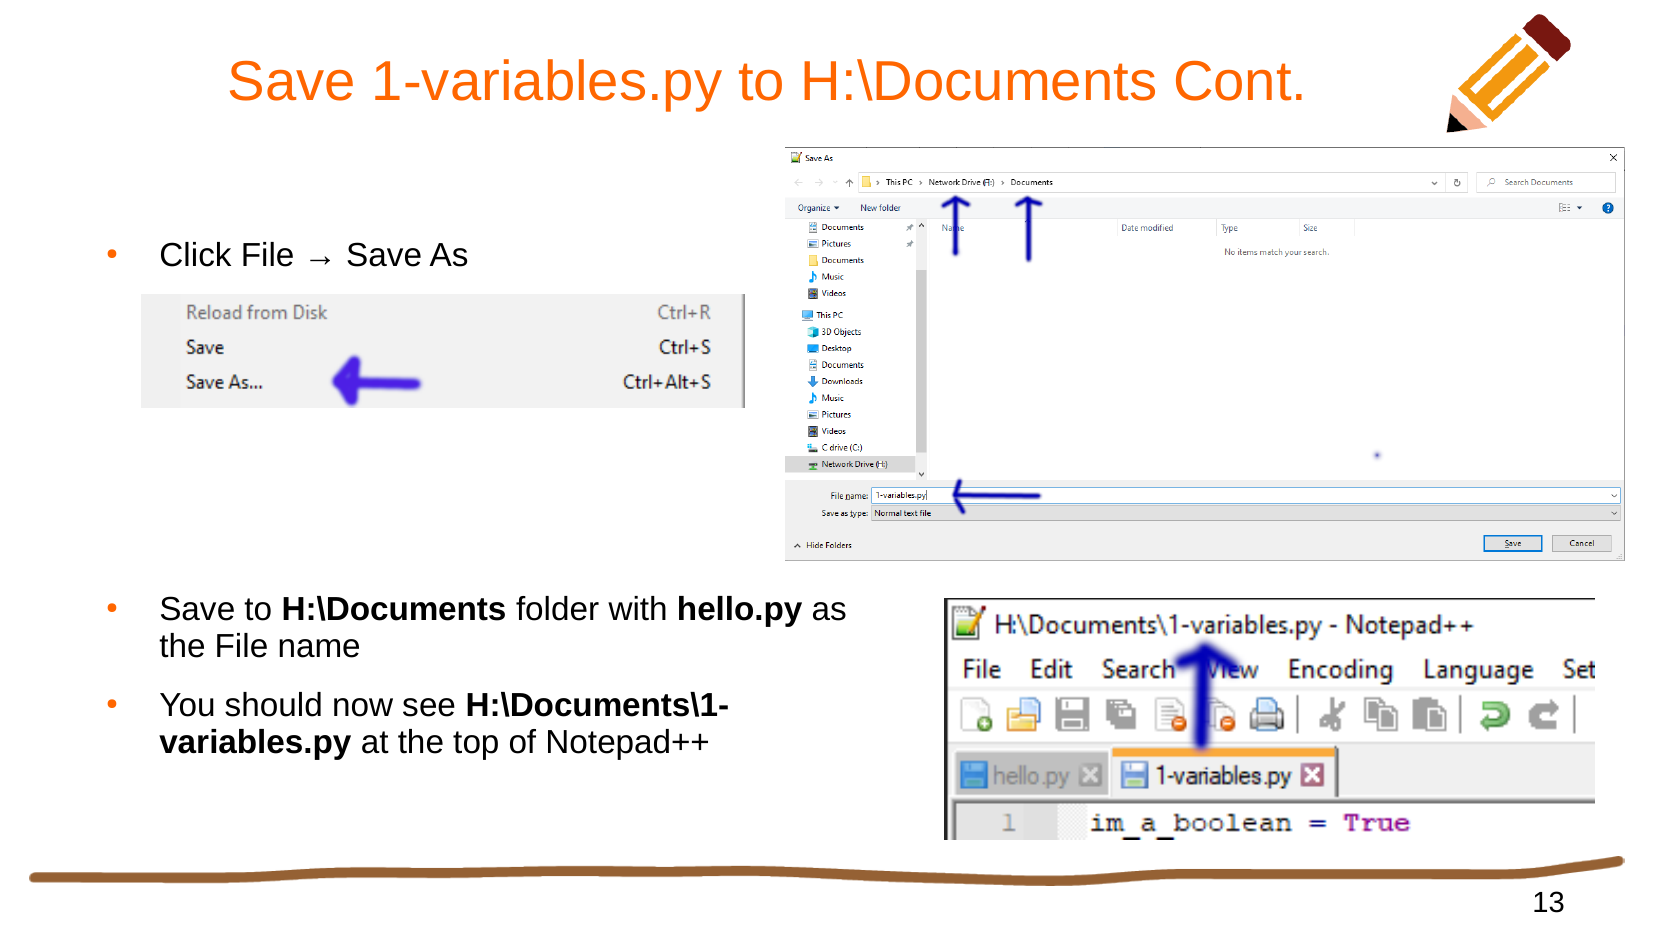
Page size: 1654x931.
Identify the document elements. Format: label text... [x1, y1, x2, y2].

picture [141, 294, 745, 408]
picture [785, 147, 1625, 562]
picture [944, 598, 1595, 840]
picture [29, 856, 88, 886]
picture [886, 856, 1625, 886]
title Save 1-variables.py to H:\Documents Cont. [88, 29, 1447, 133]
list Click File → Save As Save to H:\Documents folder with hello.py as the File name You should now see H:\Documents\1-variables.py at the top of Notepad++ [88, 236, 886, 886]
picture [1446, 14, 1571, 133]
